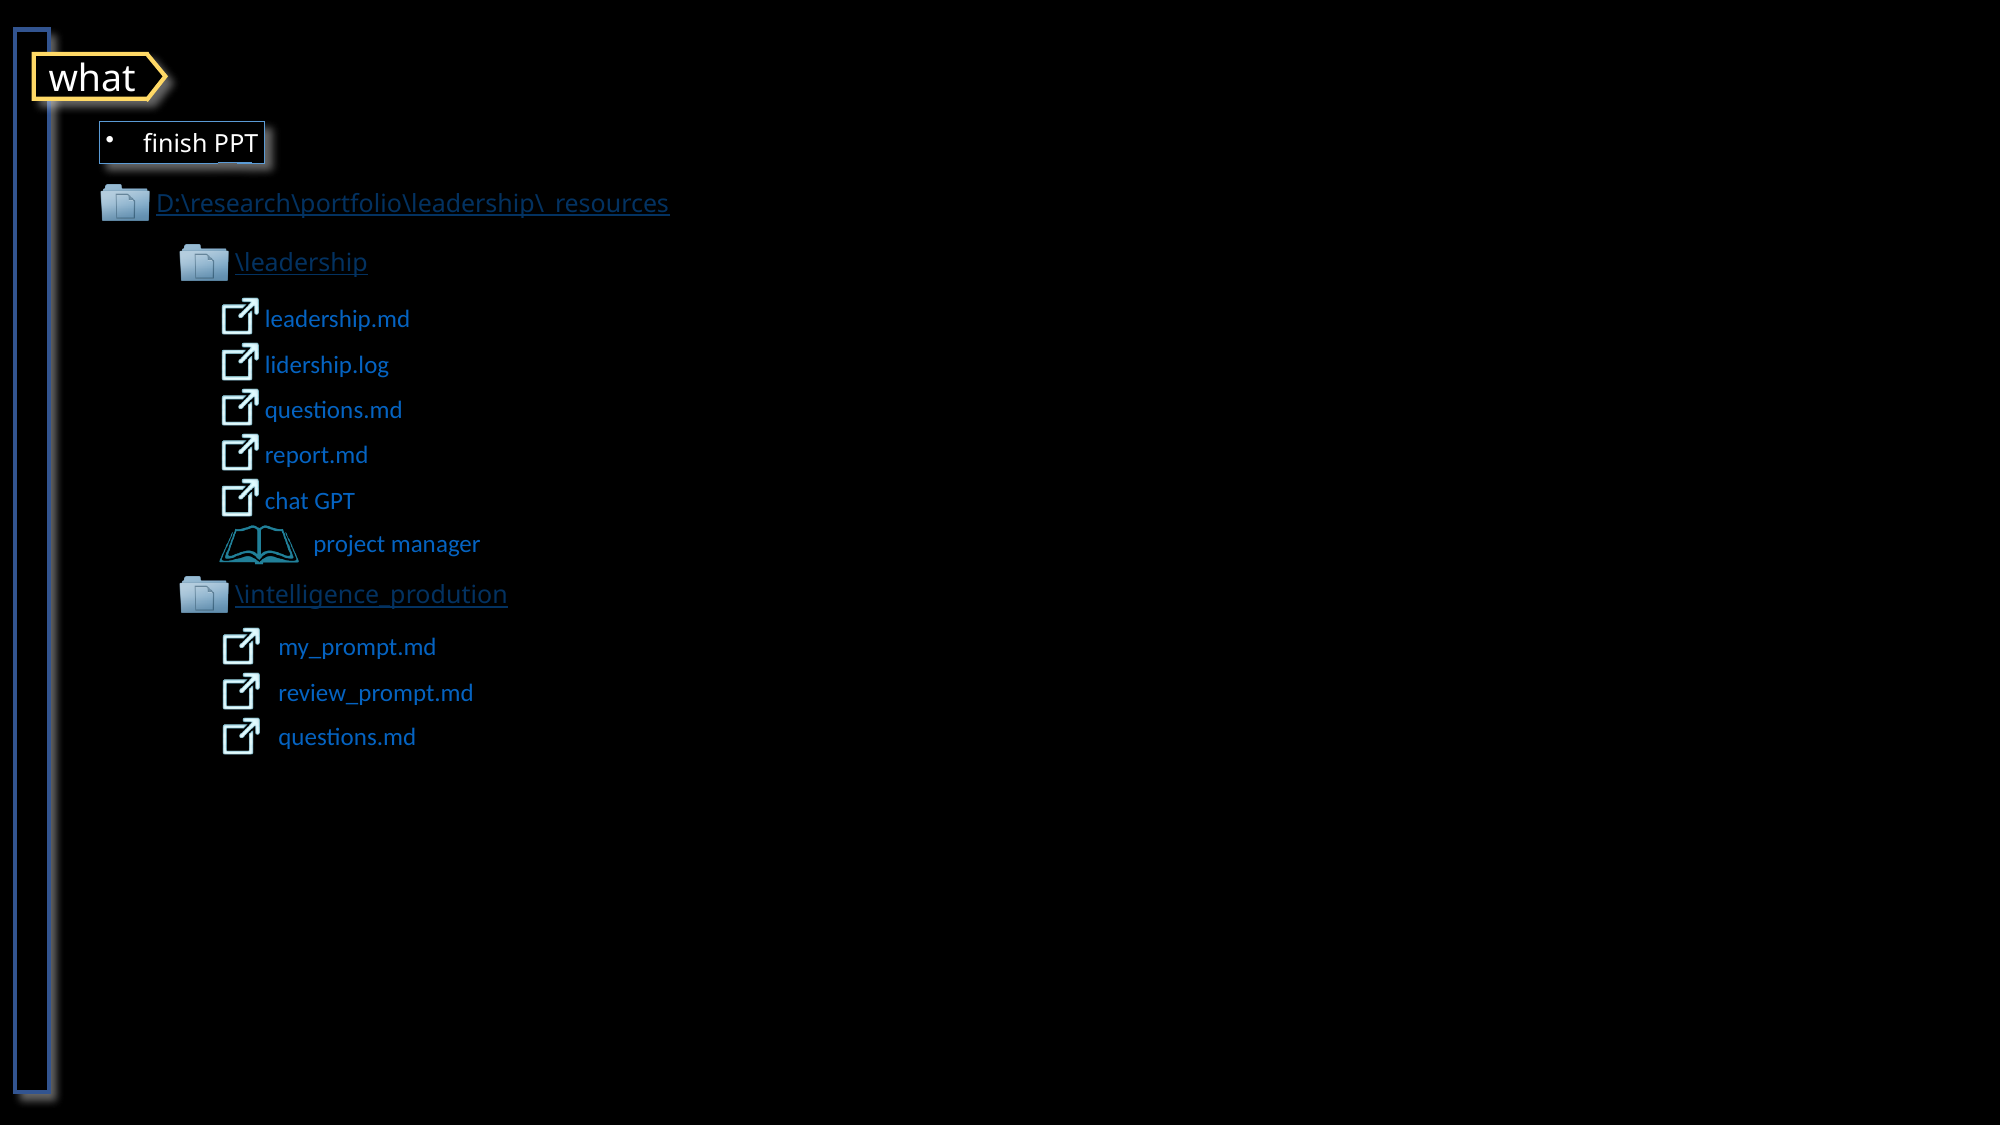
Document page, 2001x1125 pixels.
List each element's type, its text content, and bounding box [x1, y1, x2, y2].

text_box \intelligence_prodution [234, 578, 509, 613]
text_box review_prompt.md [264, 668, 489, 714]
text_box questions.md [263, 386, 418, 431]
text_box finish PPT [99, 121, 265, 164]
picture [217, 293, 263, 521]
picture [179, 569, 229, 619]
text_box my_prompt.md [264, 623, 452, 668]
text_box report.md [250, 431, 384, 477]
text_box project manager [298, 520, 496, 565]
picture [218, 623, 264, 759]
text_box [14, 29, 49, 1093]
picture [179, 237, 229, 287]
text_box \leadership [234, 246, 368, 274]
text_box lidership.log [263, 340, 405, 386]
picture [100, 177, 150, 227]
text_box chat GPT [250, 477, 371, 522]
text_box what [33, 53, 166, 100]
text_box leadership.md [263, 295, 426, 341]
text_box questions.md [264, 713, 432, 759]
picture [217, 523, 299, 567]
text_box D:\research\portfolio\leadership\_resources [156, 187, 671, 222]
text_box \leadership [234, 275, 368, 281]
